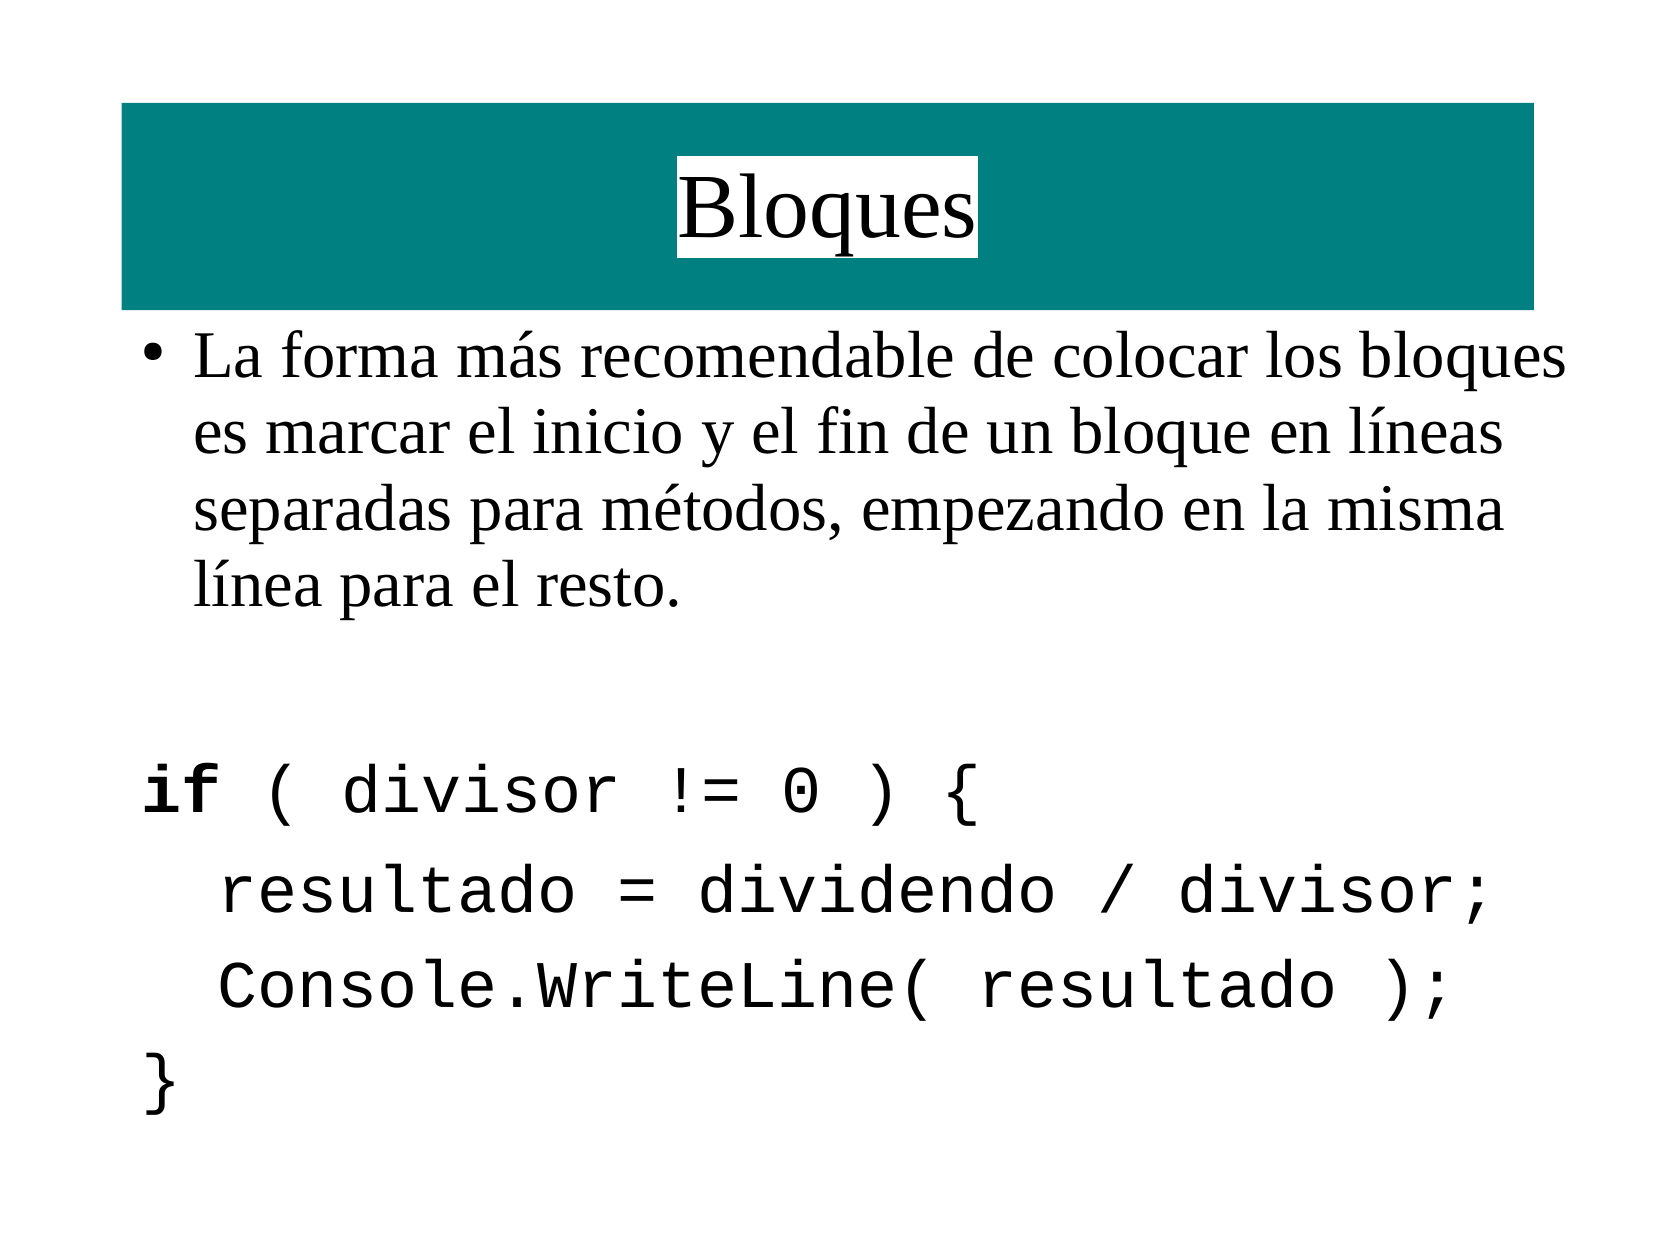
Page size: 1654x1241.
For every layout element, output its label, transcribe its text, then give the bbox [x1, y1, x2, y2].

title Bloques [121, 102, 1534, 311]
list La forma más recomendable de colocar los bloques es marcar el inicio y el fin de un bloque en líneas separadas para métodos, empezando en la misma línea para el resto. if ( divisor != 0 ) { resultado = dividendo / divisor; Console.WriteLine( resultado ); } [123, 316, 1614, 1160]
